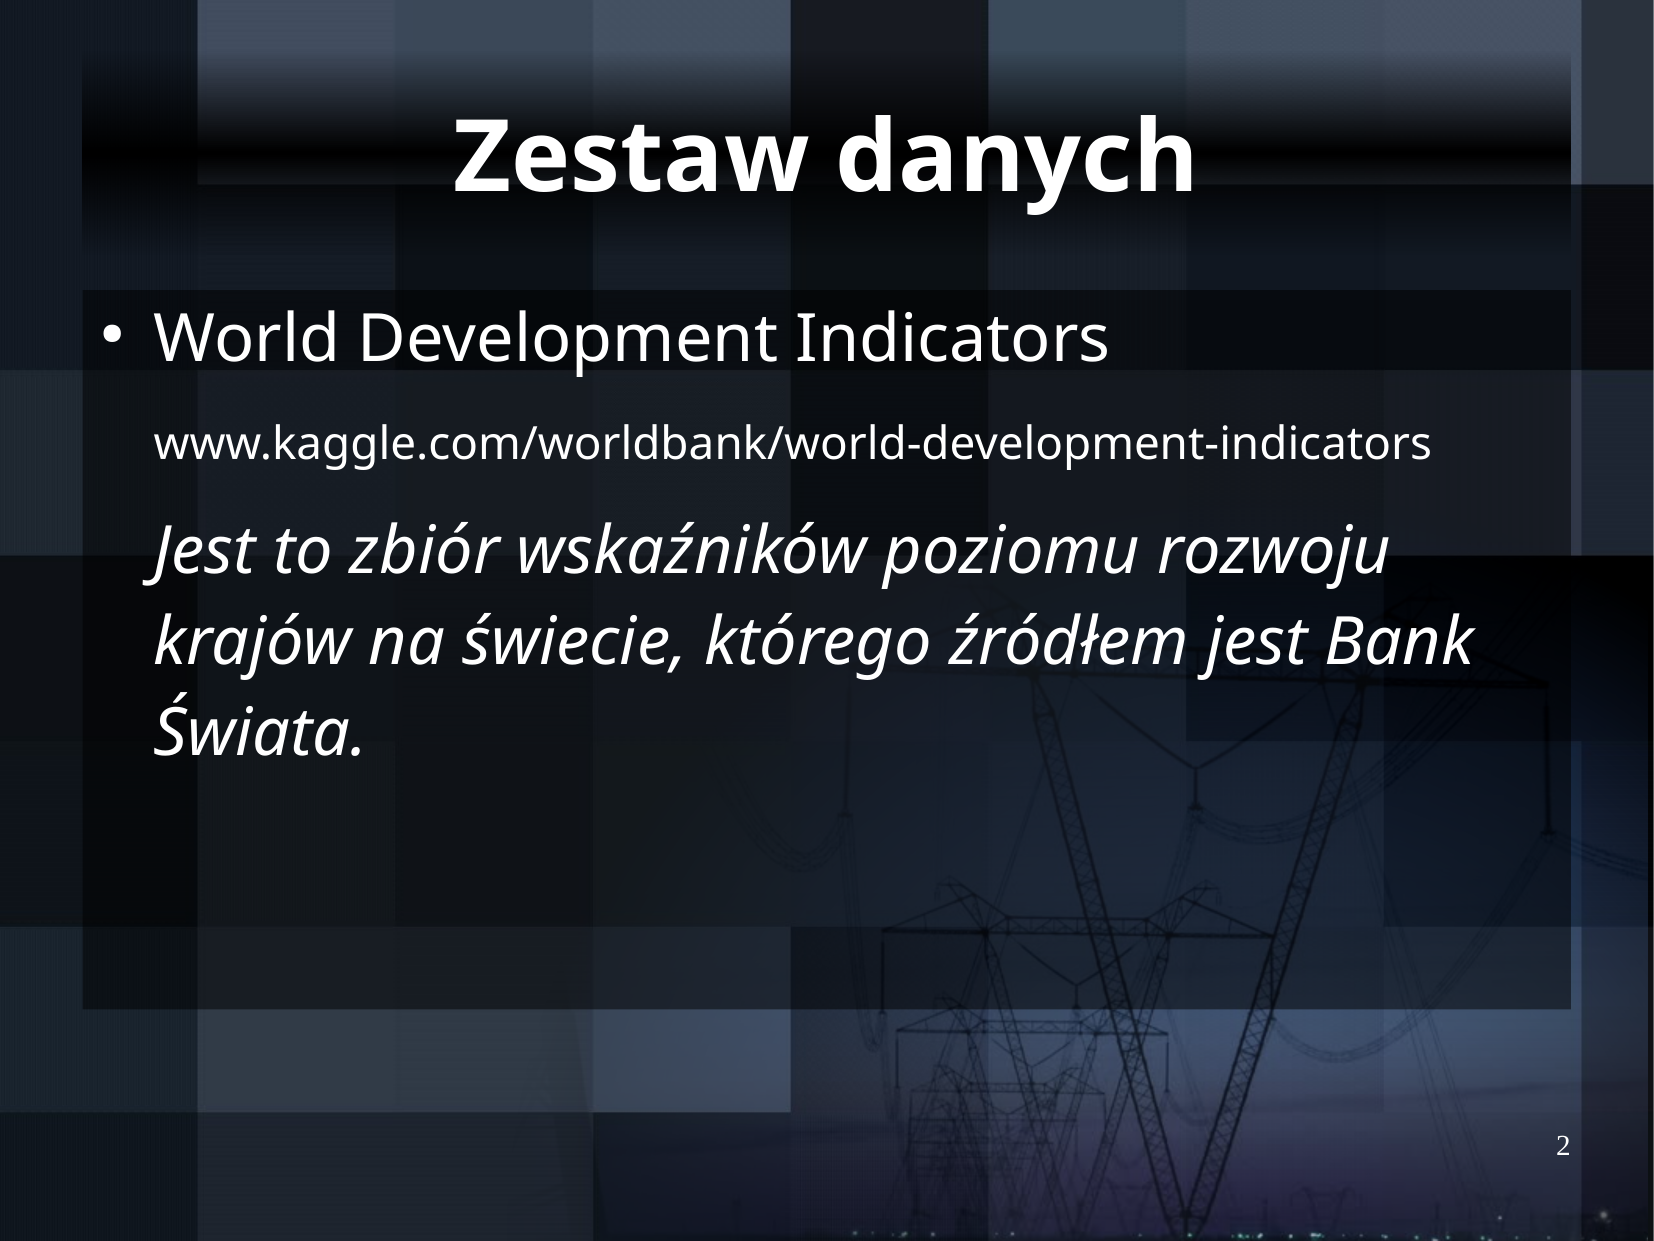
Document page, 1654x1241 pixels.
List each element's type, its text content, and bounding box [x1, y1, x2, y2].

picture [0, 0, 1654, 1241]
title Zestaw danych [82, 49, 1571, 257]
list World Development Indicators www.kaggle.com/worldbank/world-development-indicators Jest to zbiór wskaźników poziomu rozwoju krajów na świecie, którego źródłem jest Bank Świata. [82, 290, 1571, 1010]
